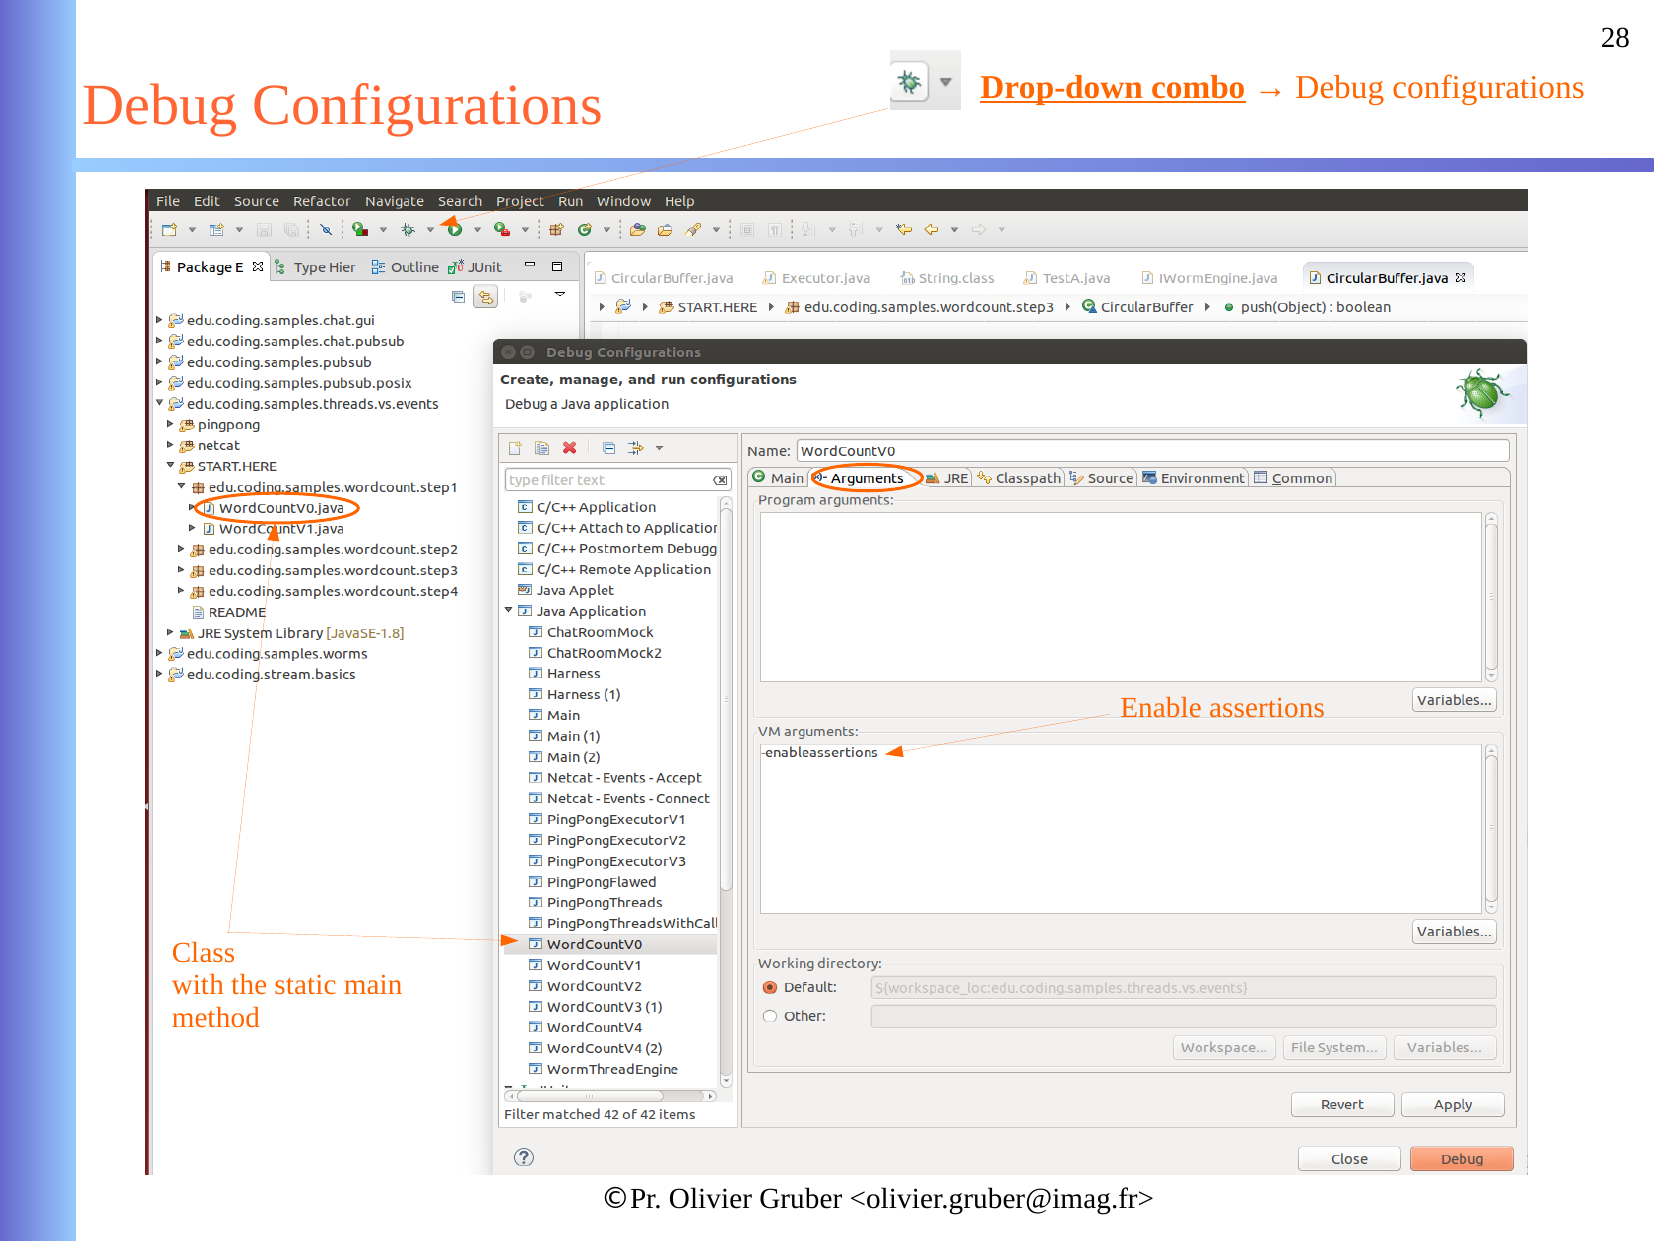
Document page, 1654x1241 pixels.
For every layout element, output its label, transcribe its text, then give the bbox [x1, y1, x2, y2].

text_box Enable assertions [1120, 691, 1326, 724]
text_box Drop-down combo → Debug configurations [980, 69, 1585, 107]
picture [145, 189, 1528, 1175]
title Debug Configurations [82, 49, 1571, 161]
text_box Class with the static main method [171, 936, 404, 1036]
picture [890, 50, 961, 110]
